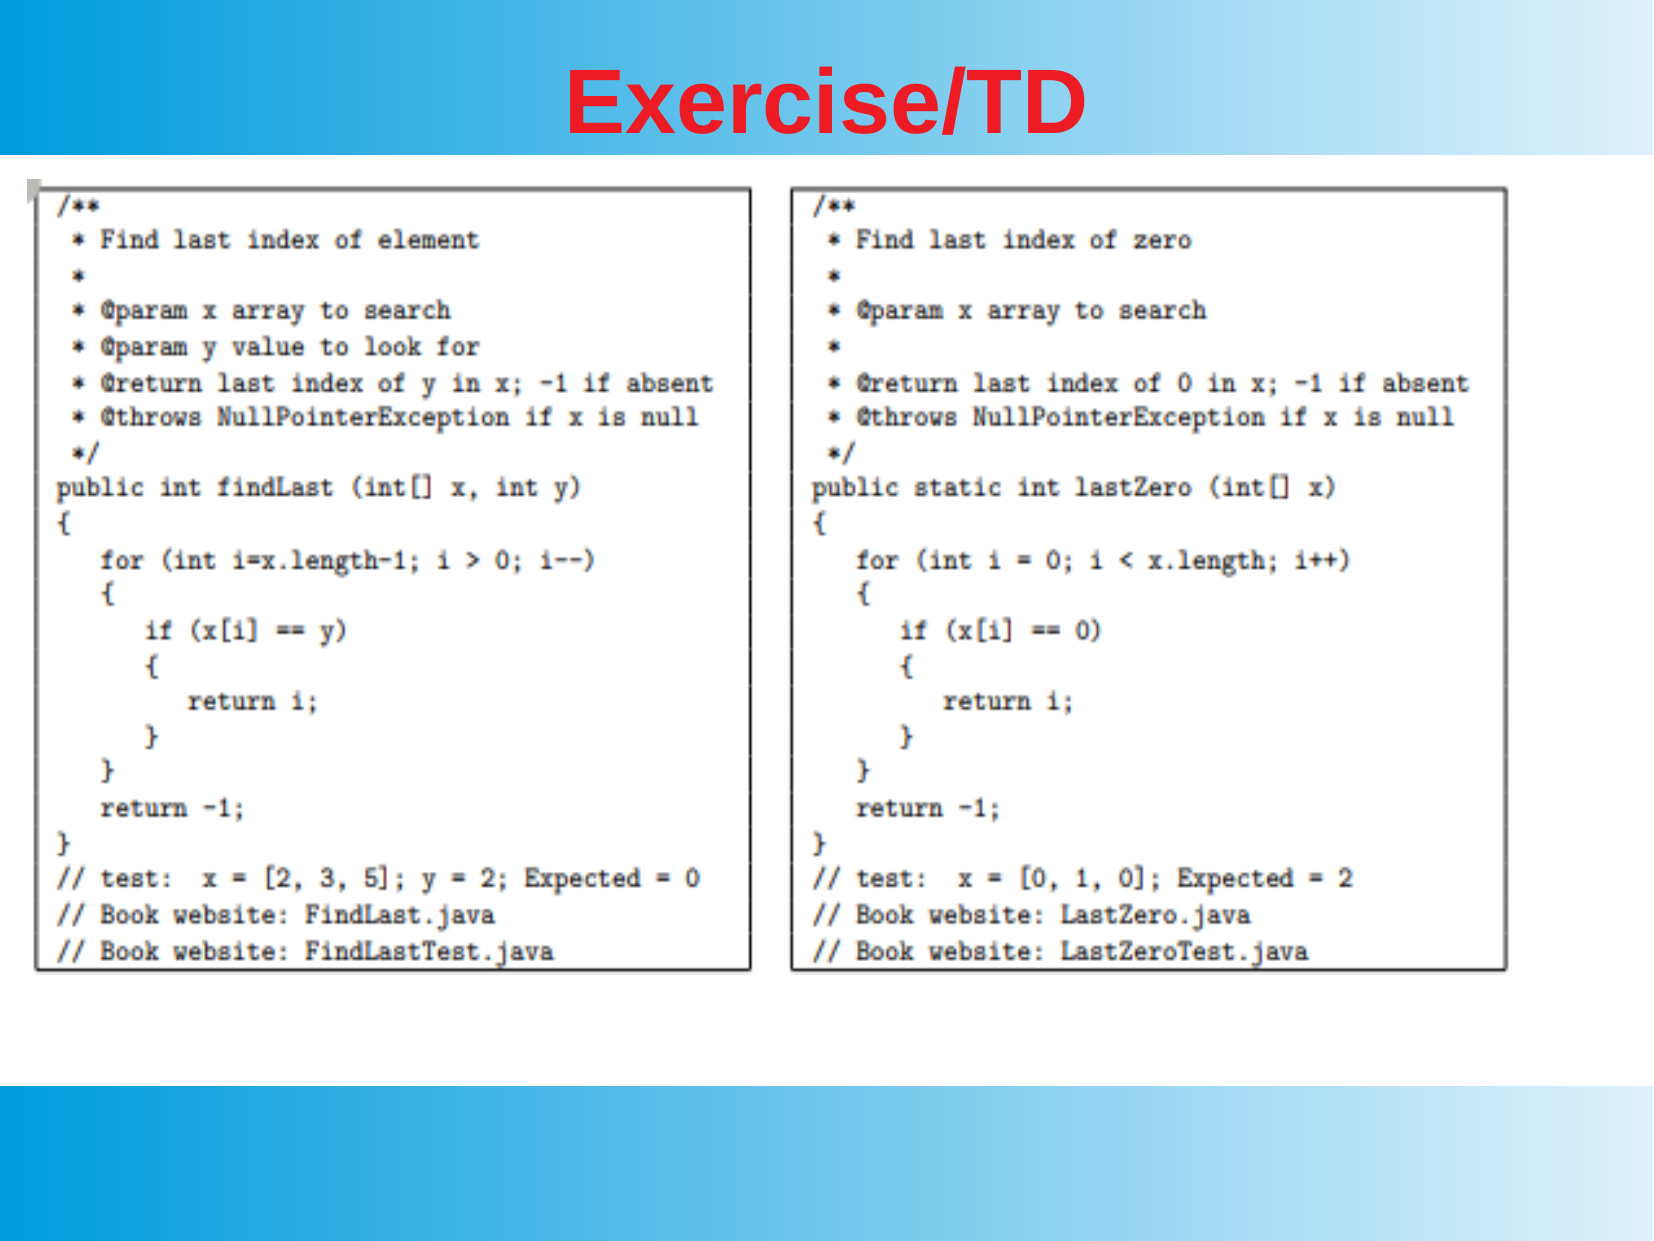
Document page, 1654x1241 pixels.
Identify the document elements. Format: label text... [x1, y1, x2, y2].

title Exercise/TD [82, 49, 1571, 155]
picture [27, 179, 1540, 976]
